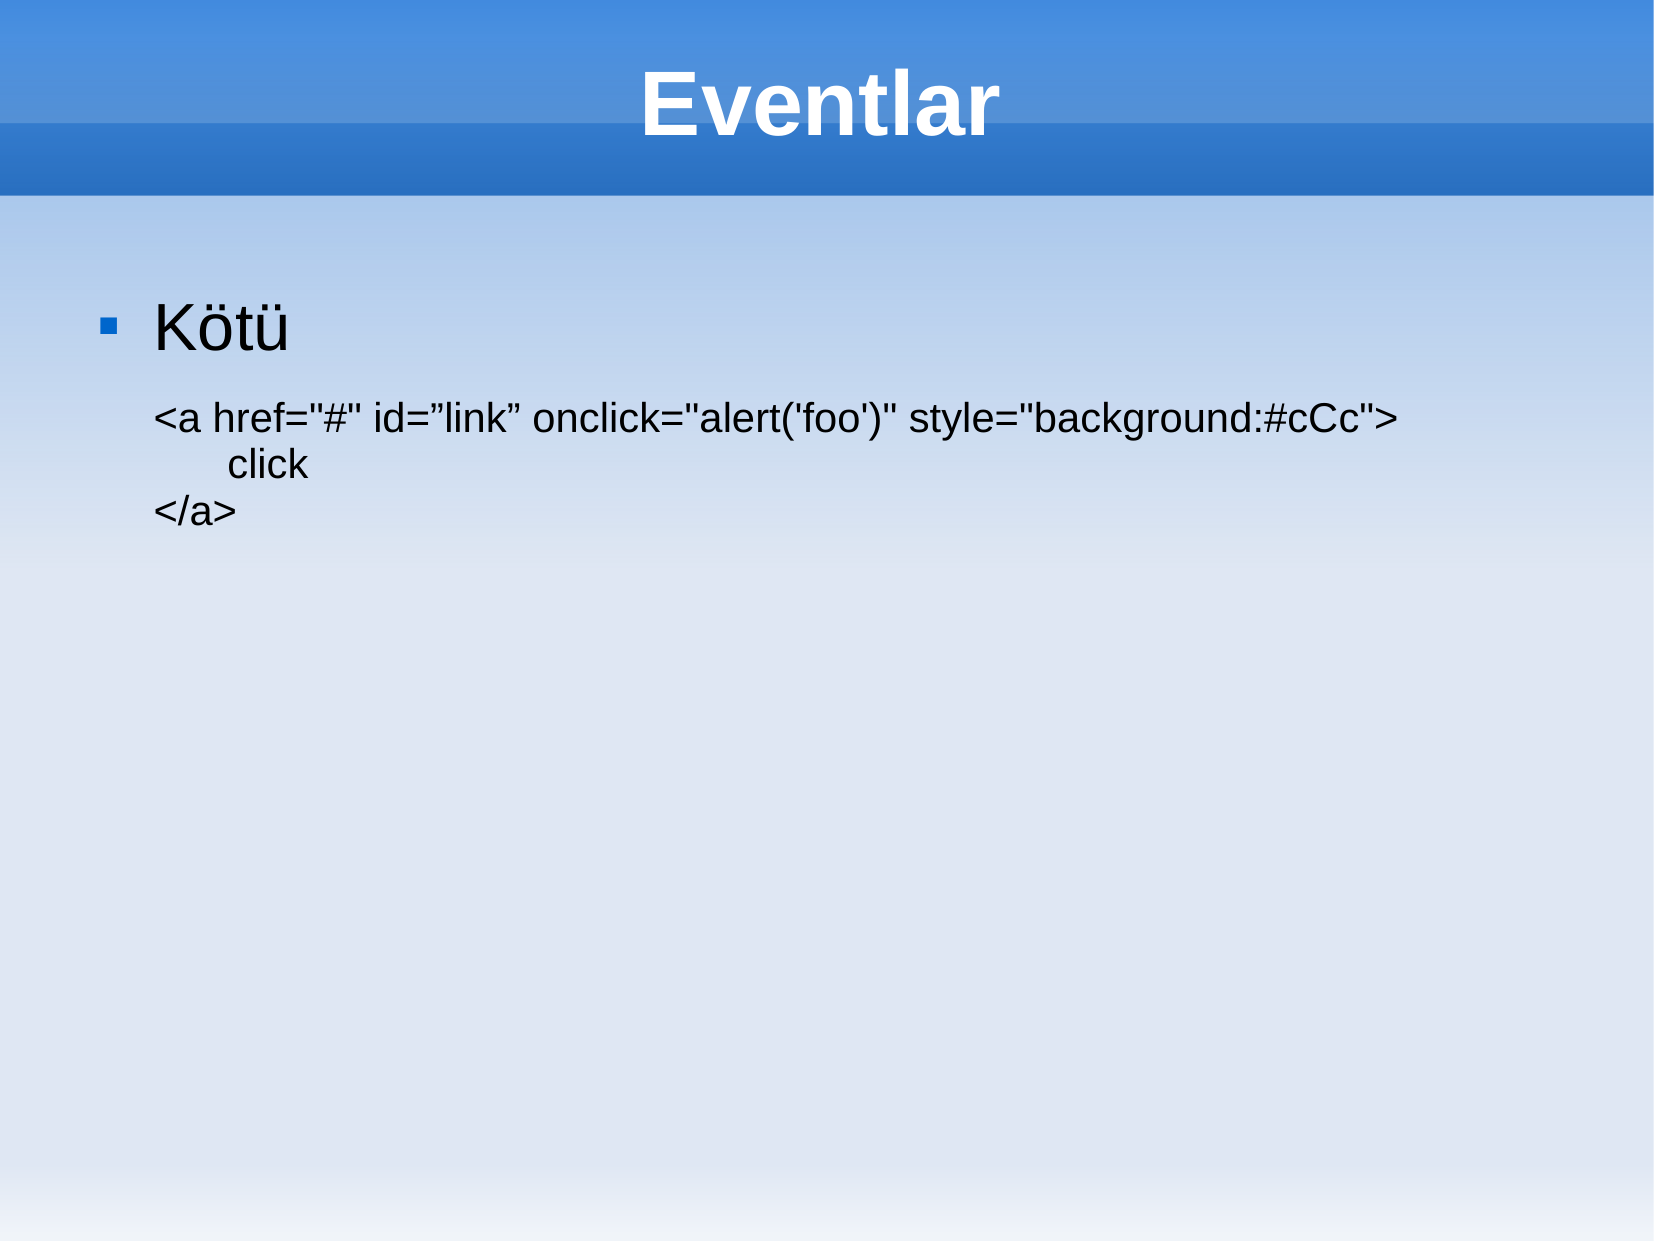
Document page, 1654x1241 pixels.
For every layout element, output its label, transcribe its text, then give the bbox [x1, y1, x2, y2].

title Eventlar [76, 0, 1565, 208]
picture [0, 0, 1654, 1241]
list Kötü <a href="#" id=”link” onclick="alert('foo')" style="background:#cCc"> click </a> [82, 290, 1571, 1094]
